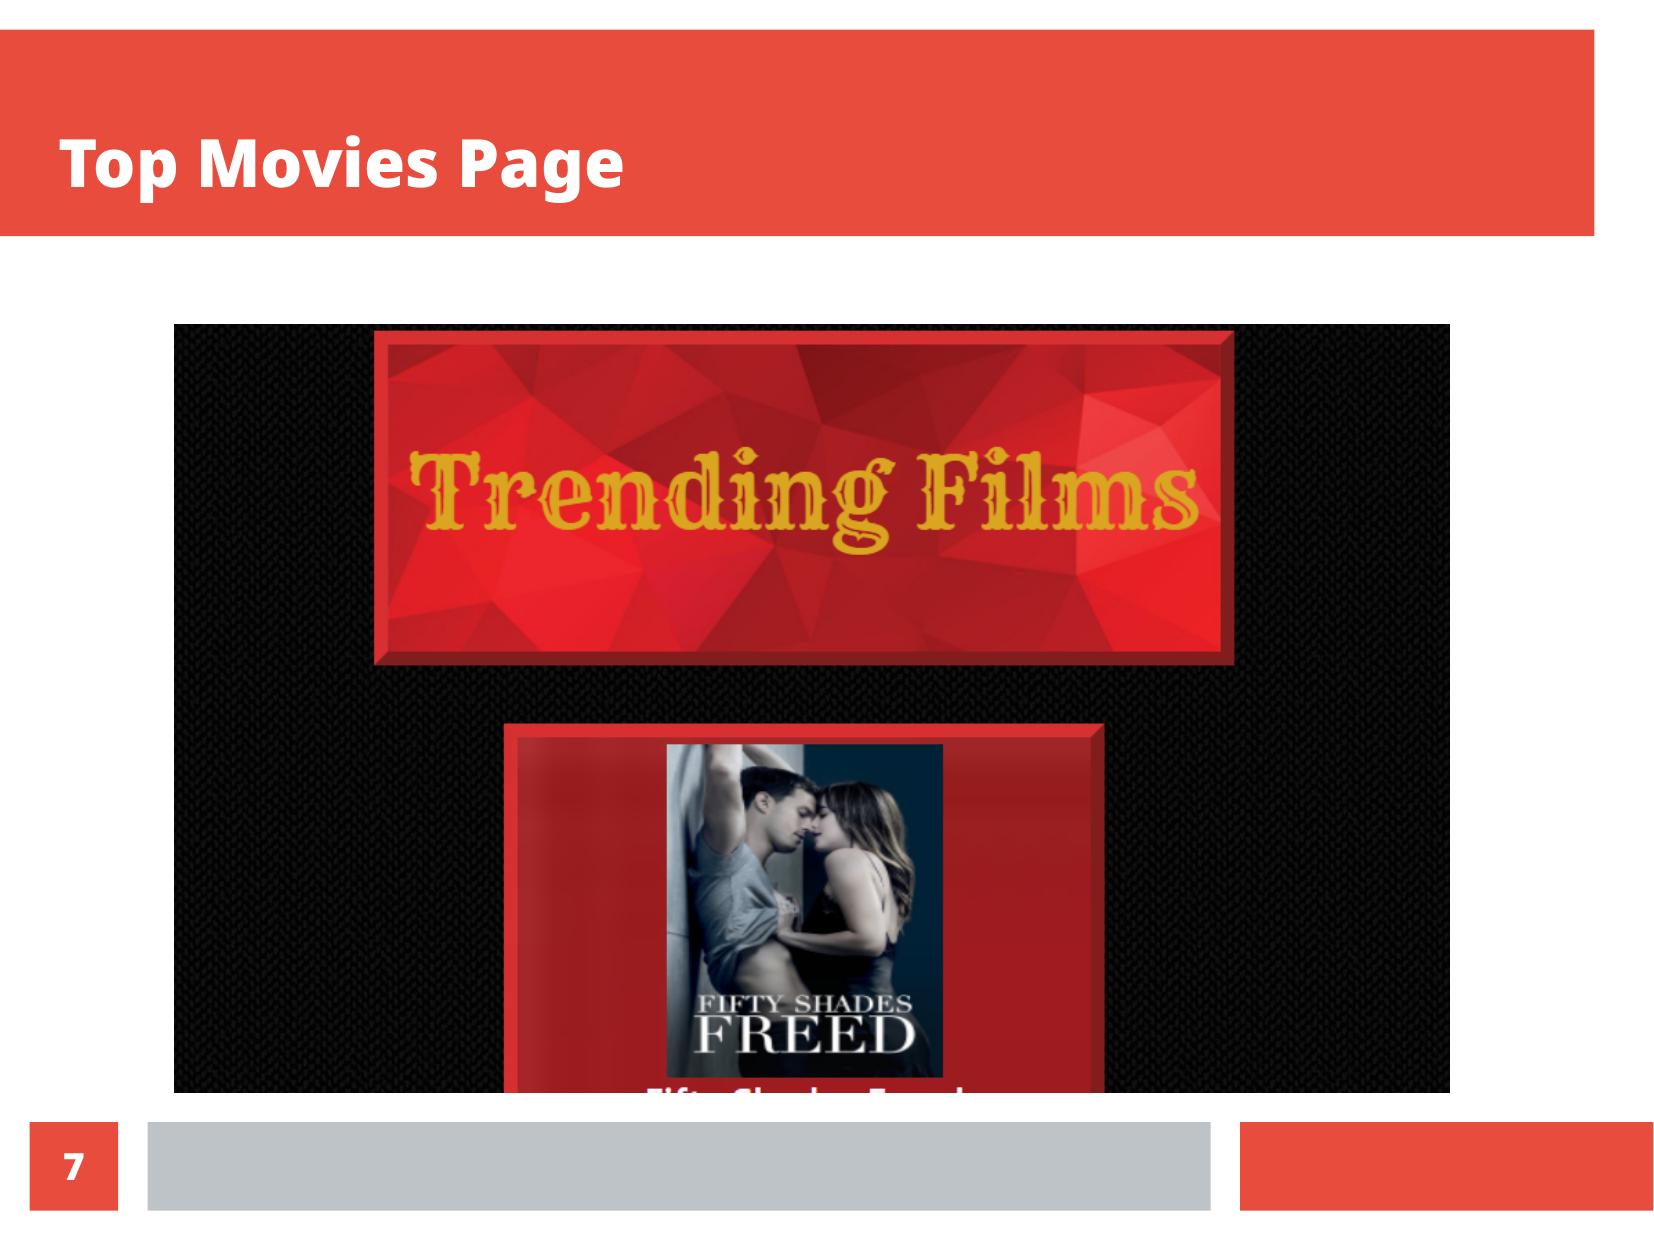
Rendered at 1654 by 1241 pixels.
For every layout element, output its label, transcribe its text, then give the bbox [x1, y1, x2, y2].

picture [174, 324, 1450, 1093]
title Top Movies Page [59, 59, 1595, 207]
